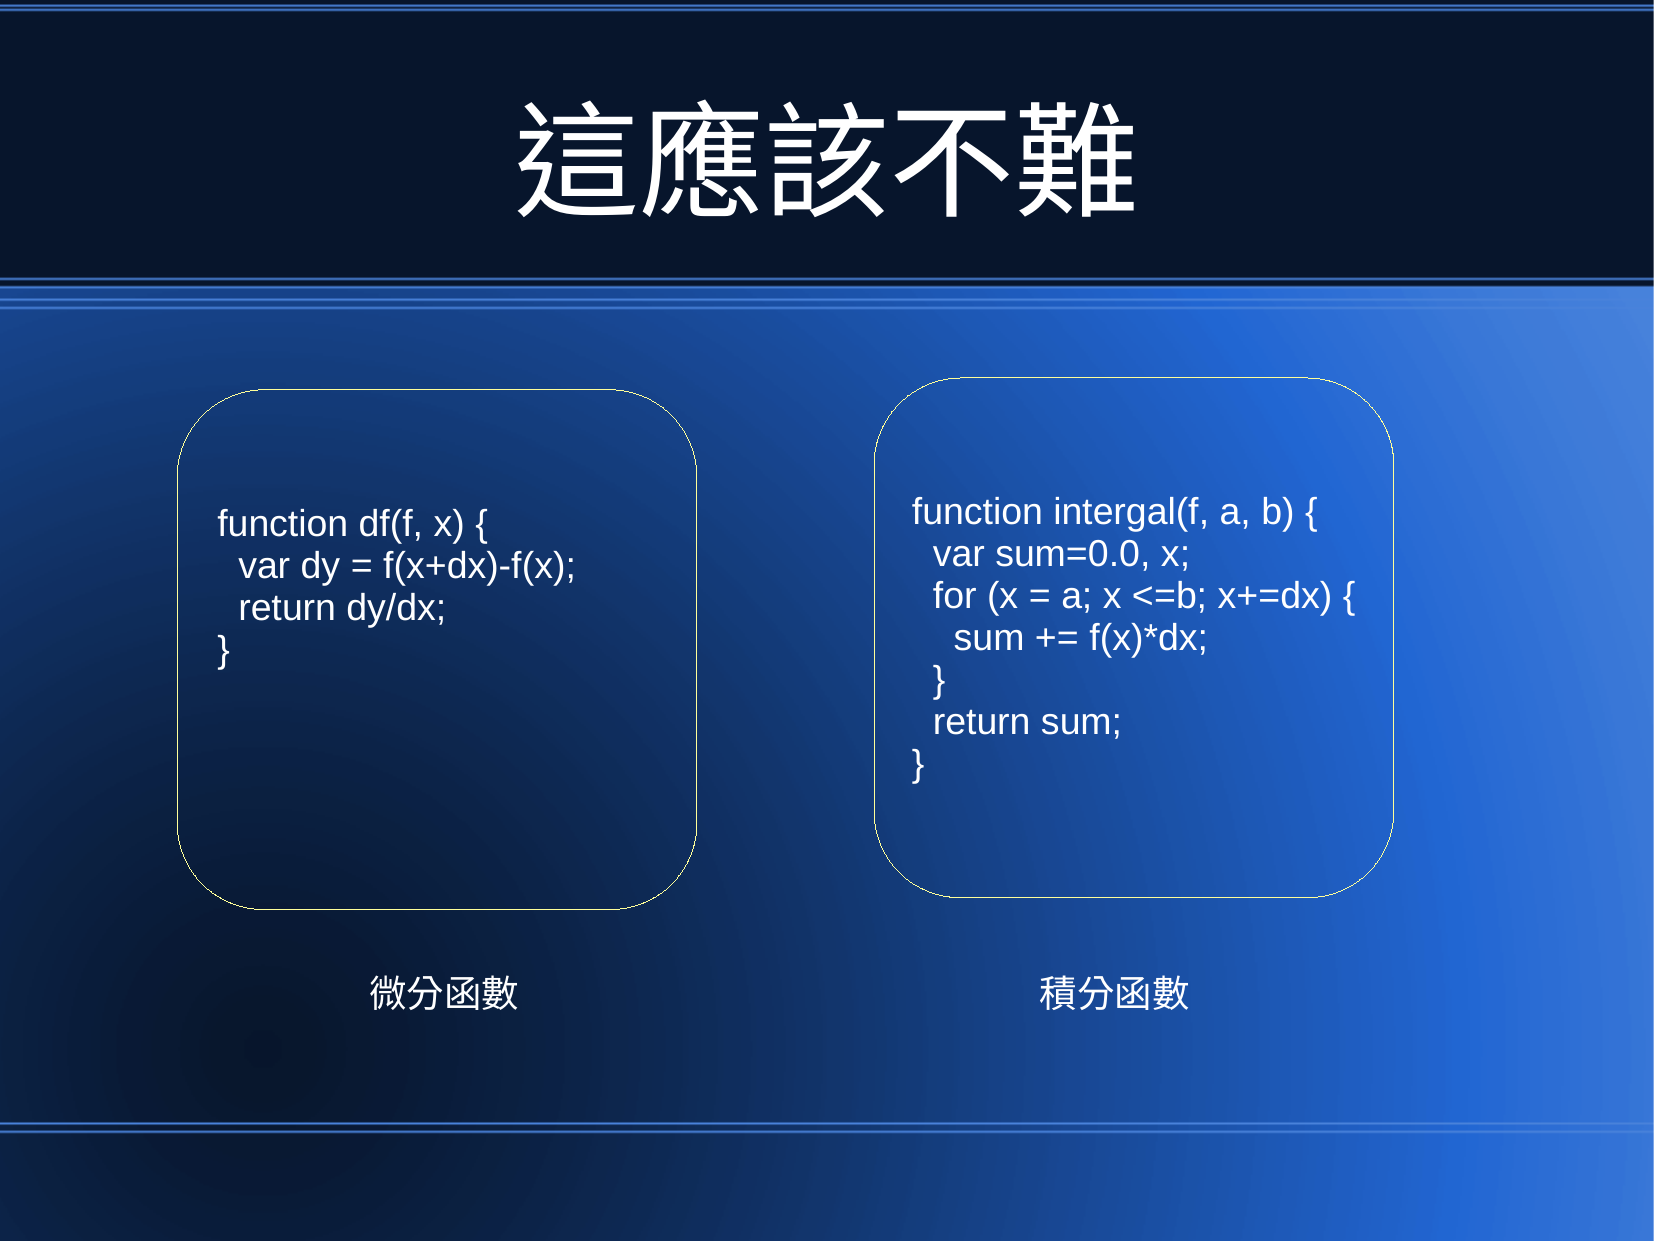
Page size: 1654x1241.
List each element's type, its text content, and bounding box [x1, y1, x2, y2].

picture [0, 0, 1654, 1241]
text_box 積分函數 [1025, 956, 1205, 1019]
text_box 微分函數 [354, 956, 534, 1019]
title 這應該不難 [82, 49, 1571, 257]
text_box function df(f, x) { var dy = f(x+dx)-f(x); return dy/dx; } [177, 389, 697, 910]
text_box function intergal(f, a, b) { var sum=0.0, x; for (x = a; x <=b; x+=dx) { sum += f(x)*dx; } return sum; } [874, 377, 1394, 898]
